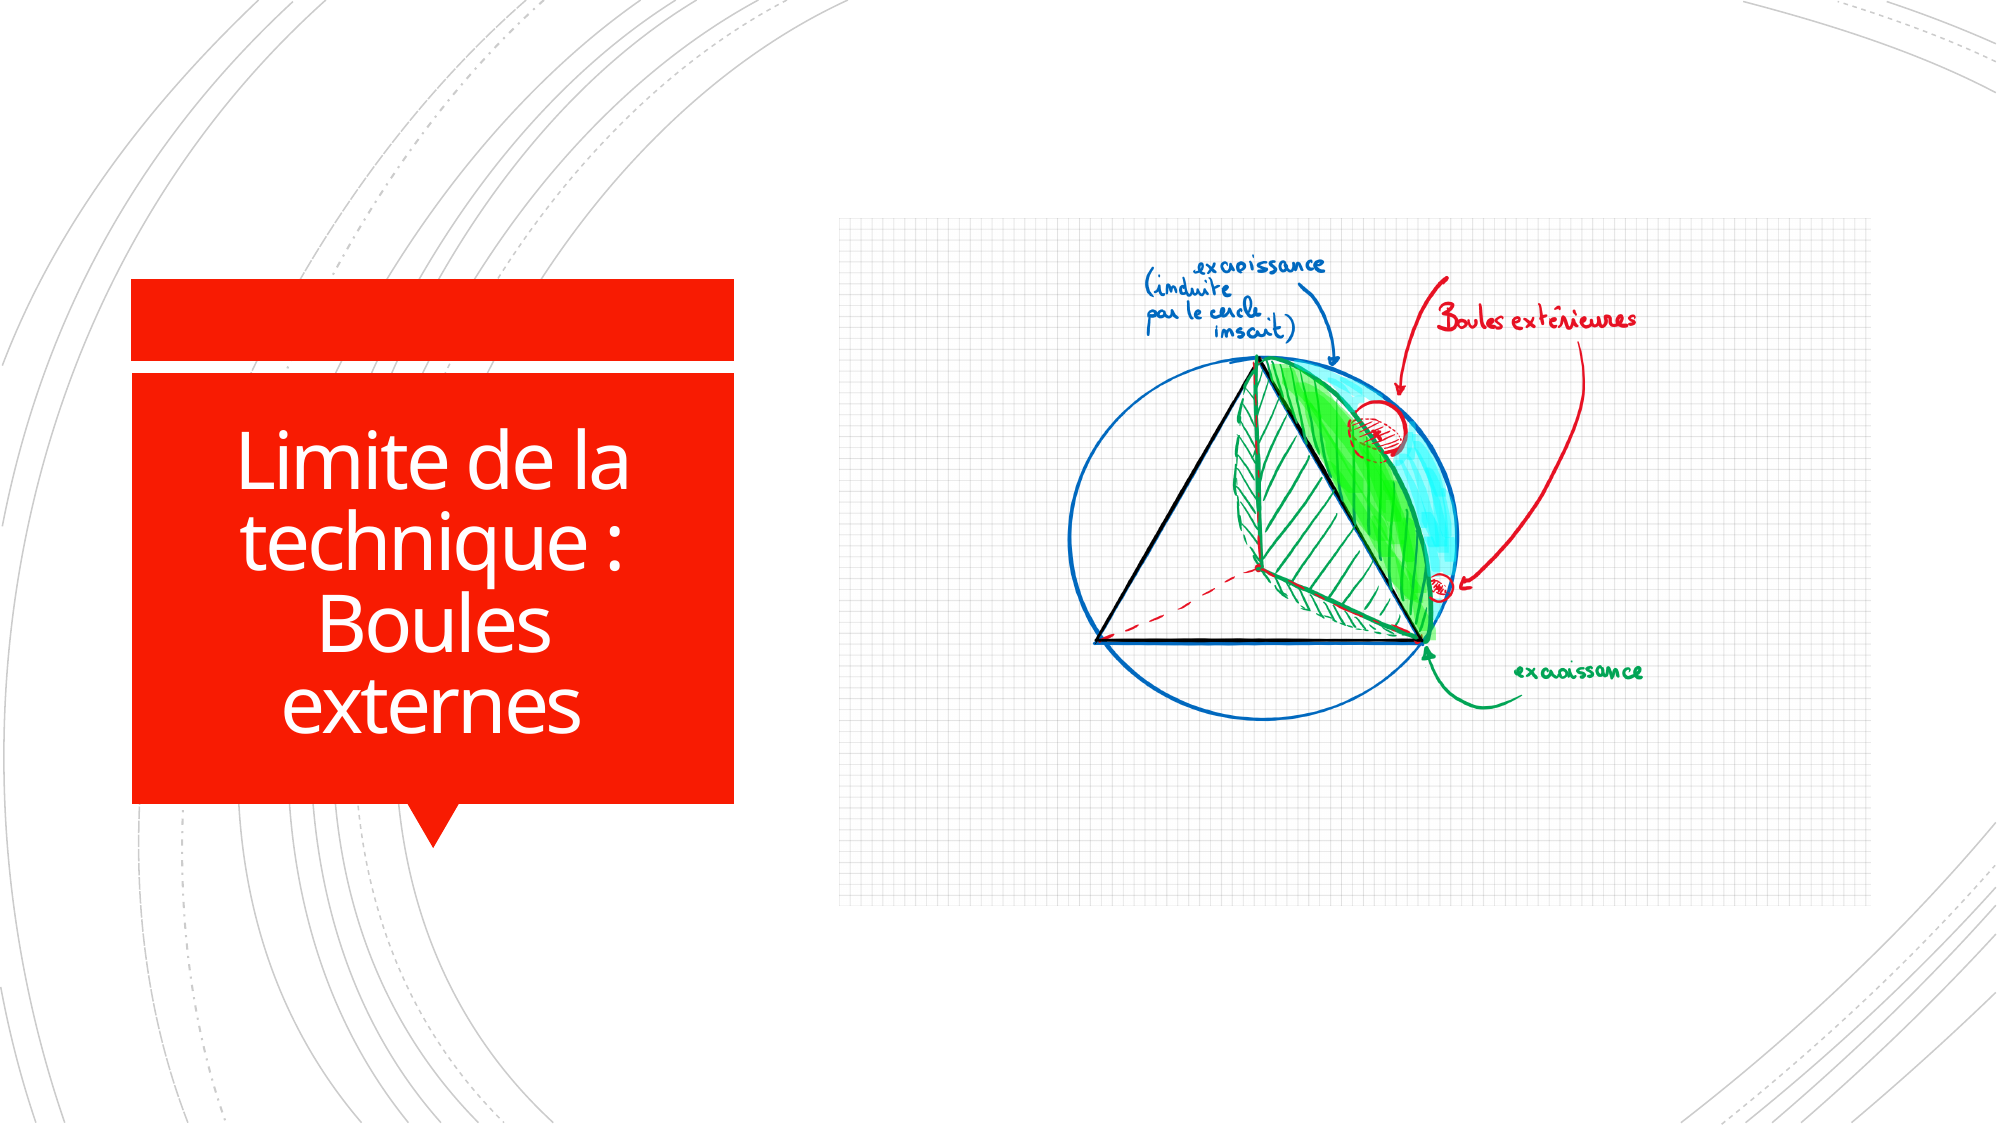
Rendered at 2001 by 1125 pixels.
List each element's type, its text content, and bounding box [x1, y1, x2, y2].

picture [839, 218, 1871, 906]
title Limite de la technique : Boules externes [145, 385, 720, 789]
